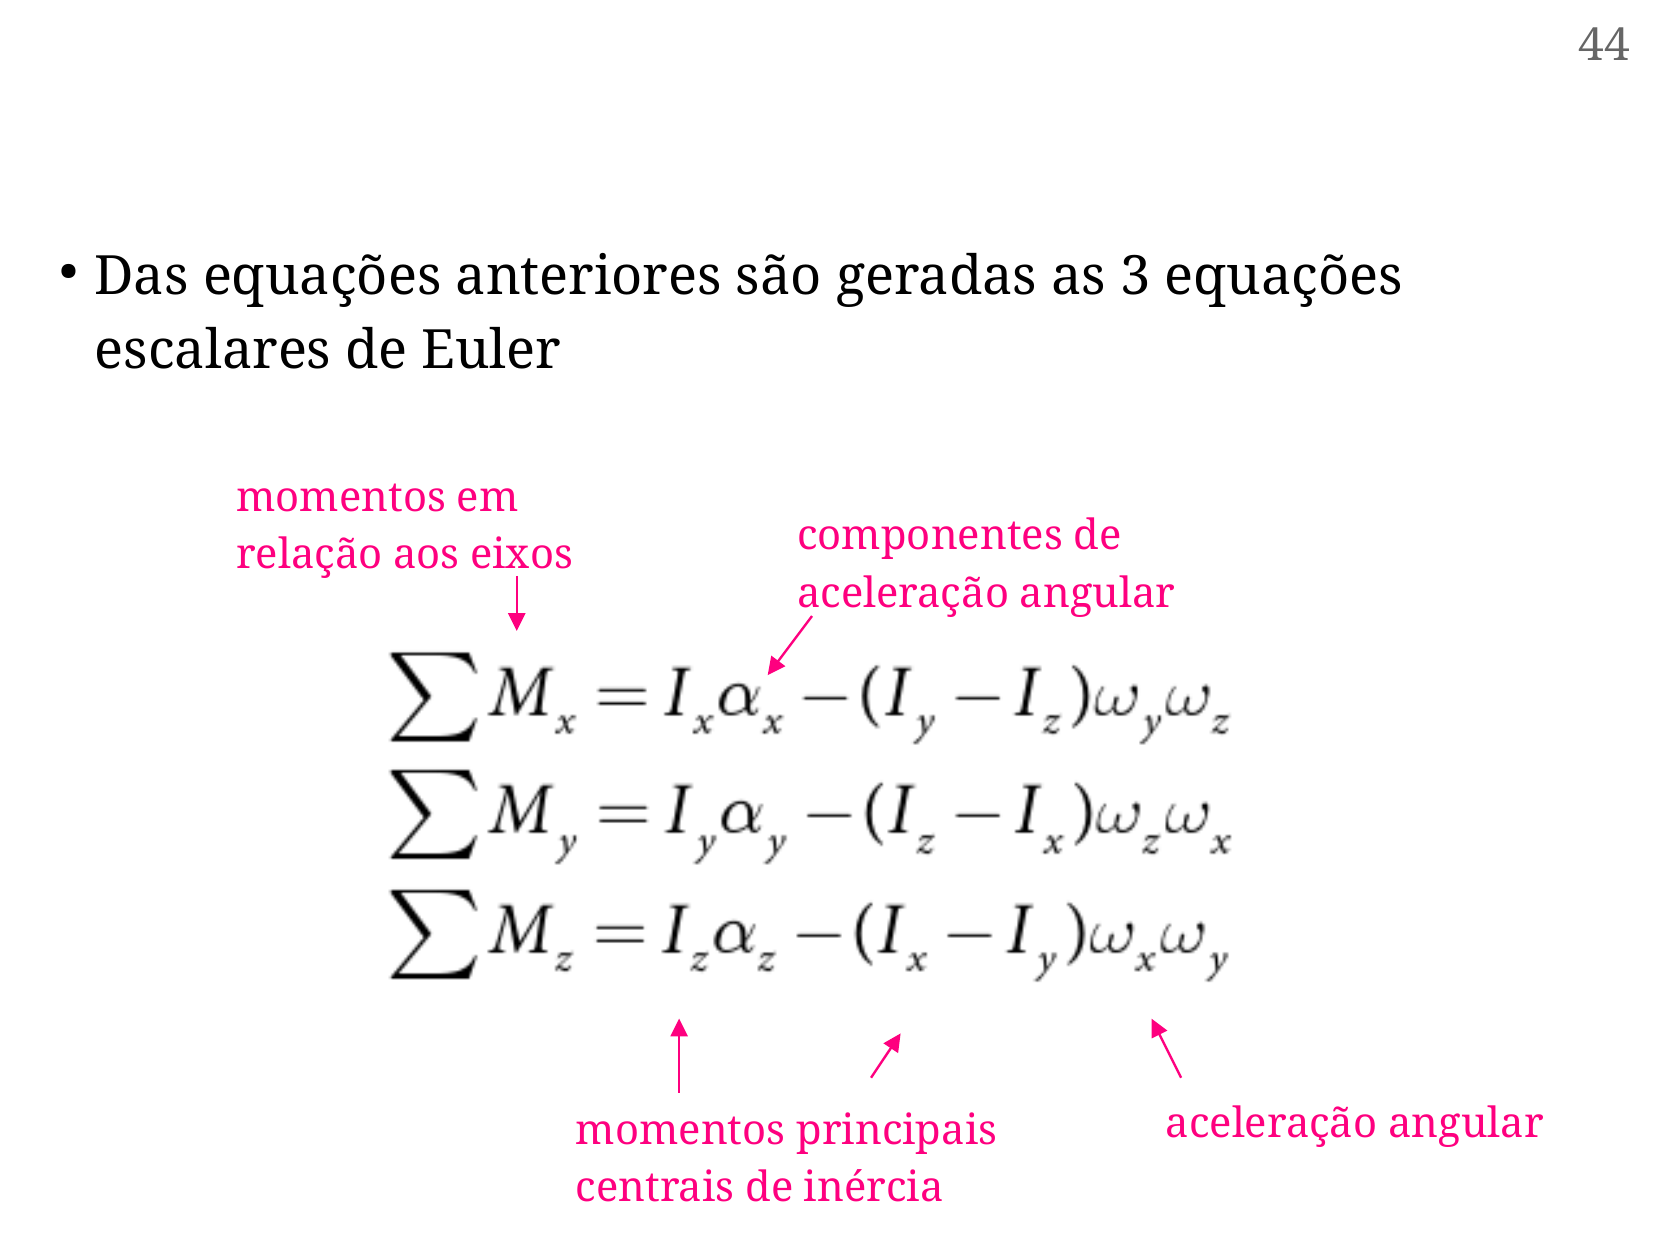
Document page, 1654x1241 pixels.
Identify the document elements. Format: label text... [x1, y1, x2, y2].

text_box aceleração angular [1151, 1085, 1559, 1158]
list Das equações anteriores são geradas as 3 equações escalares de Euler [59, 236, 1595, 1211]
picture [369, 630, 1255, 990]
text_box momentos principais centrais de inércia [561, 1092, 1019, 1222]
text_box momentos em relação aos eixos [221, 458, 606, 588]
text_box componentes de aceleração angular [782, 497, 1211, 666]
